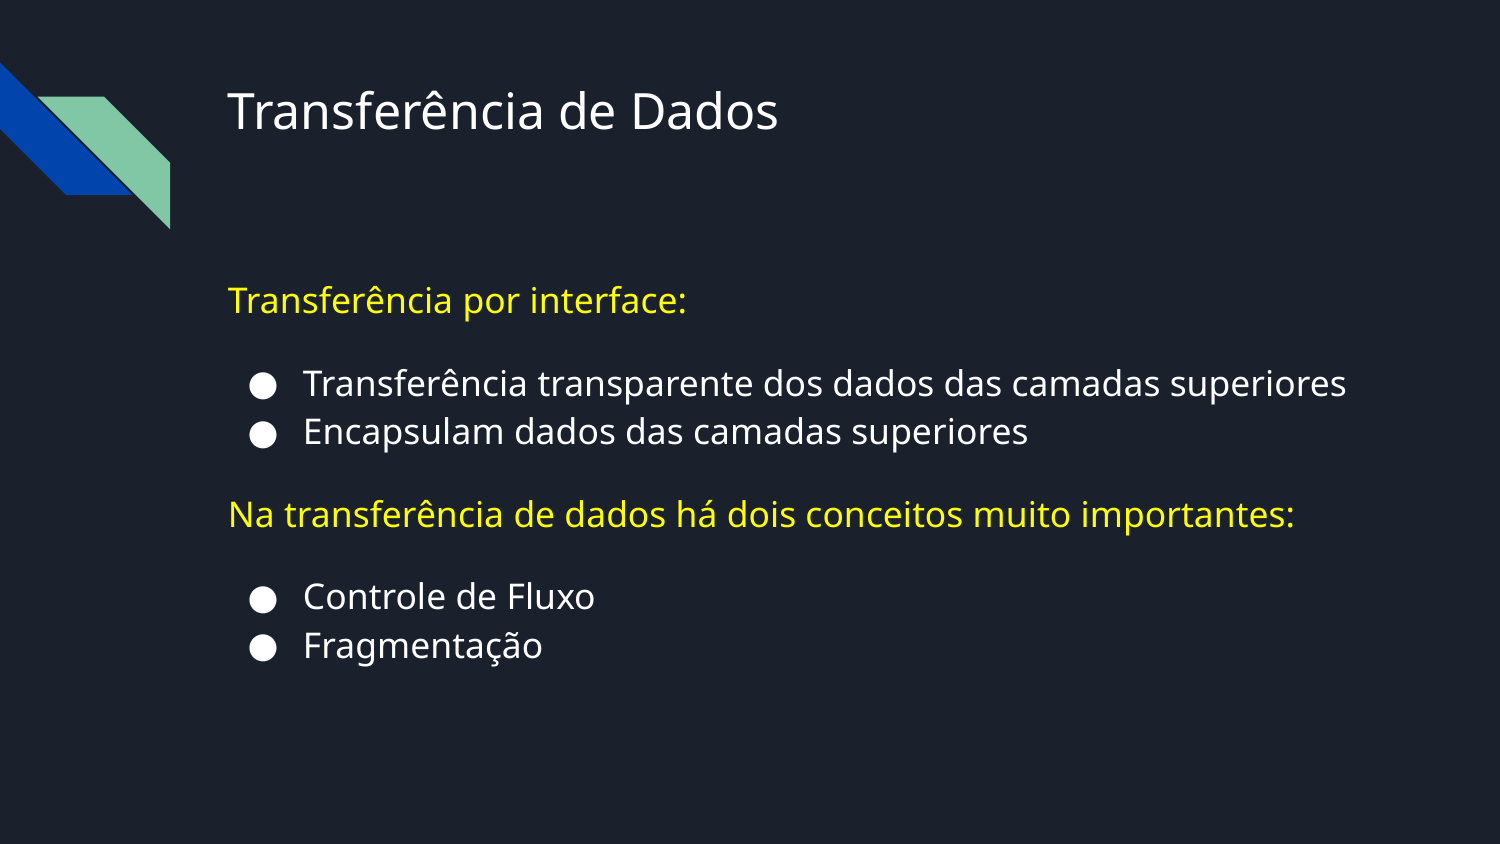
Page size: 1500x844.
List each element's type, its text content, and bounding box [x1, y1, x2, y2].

title Transferência de Dados [212, 64, 1368, 215]
list Transferência por interface: Transferência transparente dos dados das camadas superiores Encapsulam dados das camadas superiores Na transferência de dados há dois conceitos muito importantes: Controle de Fluxo Fragmentação [212, 257, 1368, 735]
